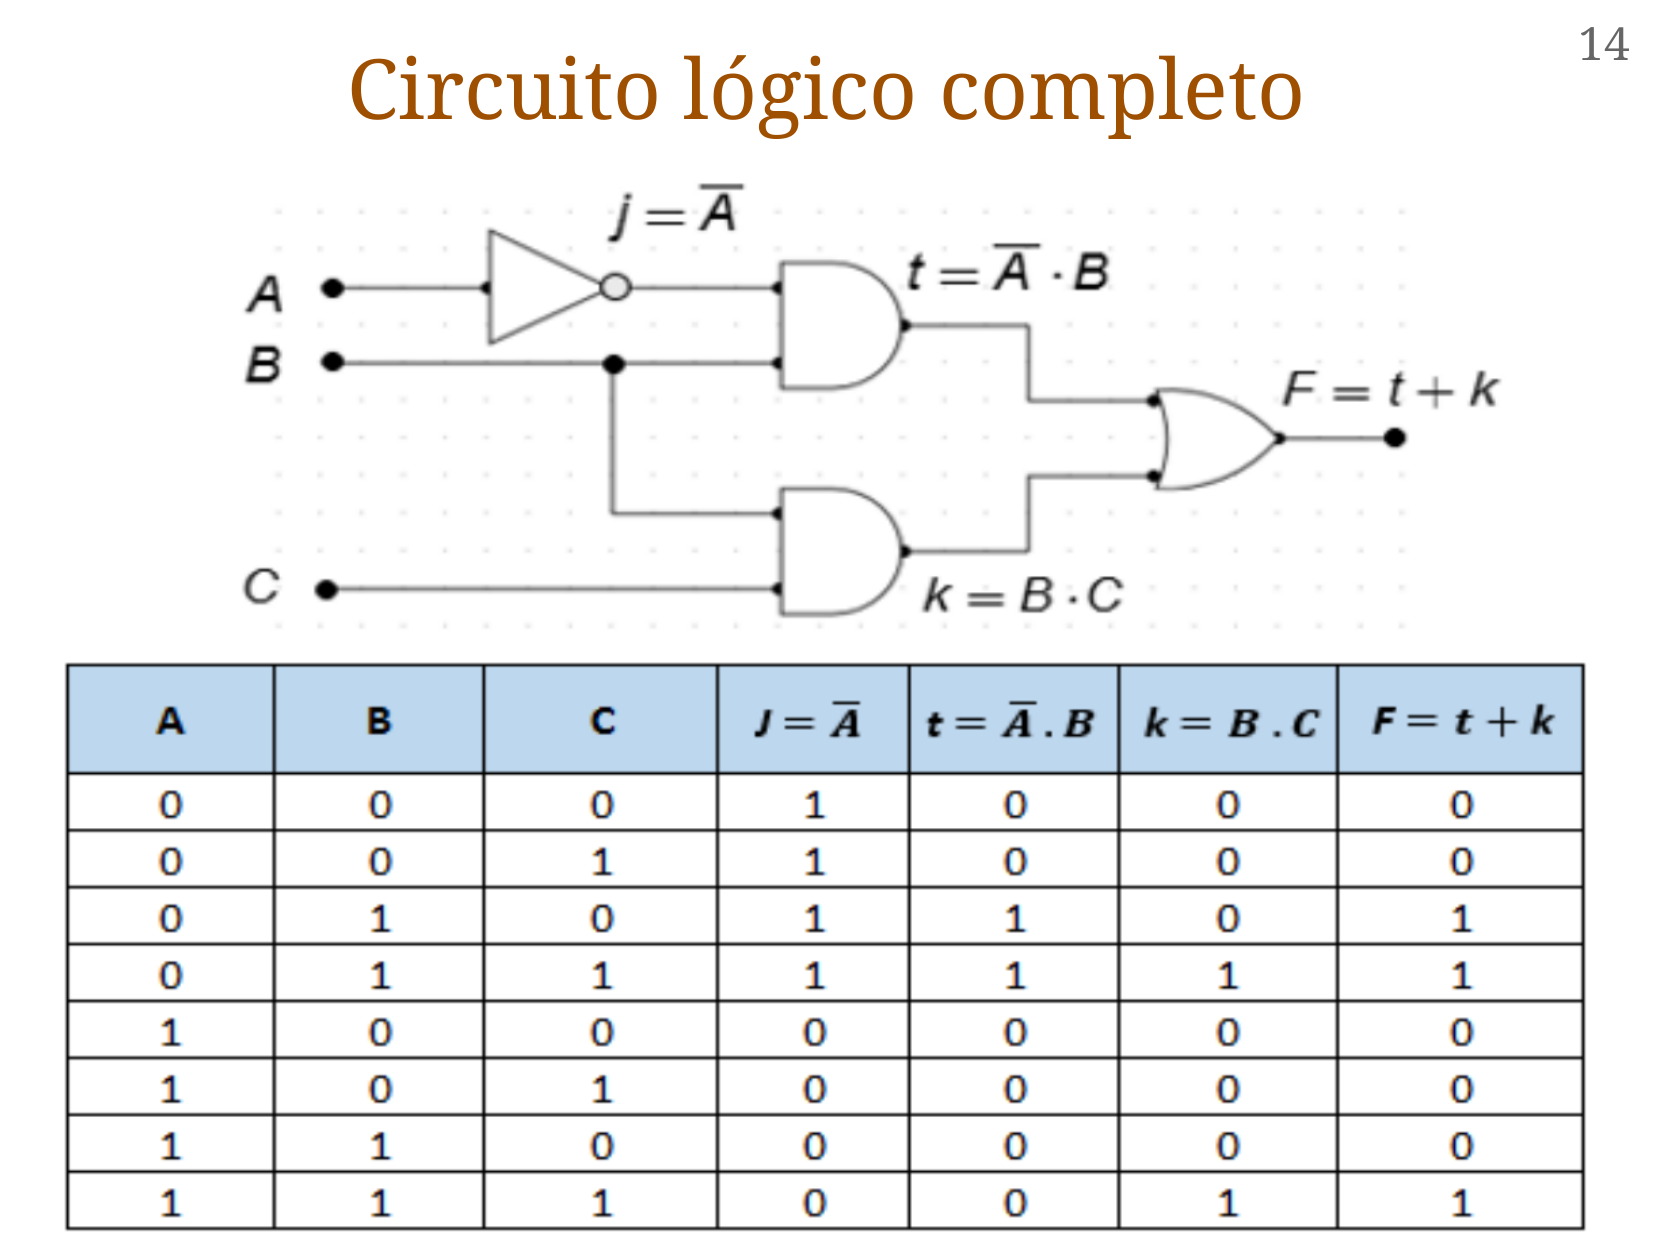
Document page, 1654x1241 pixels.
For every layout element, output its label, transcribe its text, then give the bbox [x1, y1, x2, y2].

title Circuito lógico completo [59, 29, 1595, 148]
picture [59, 177, 1595, 1235]
